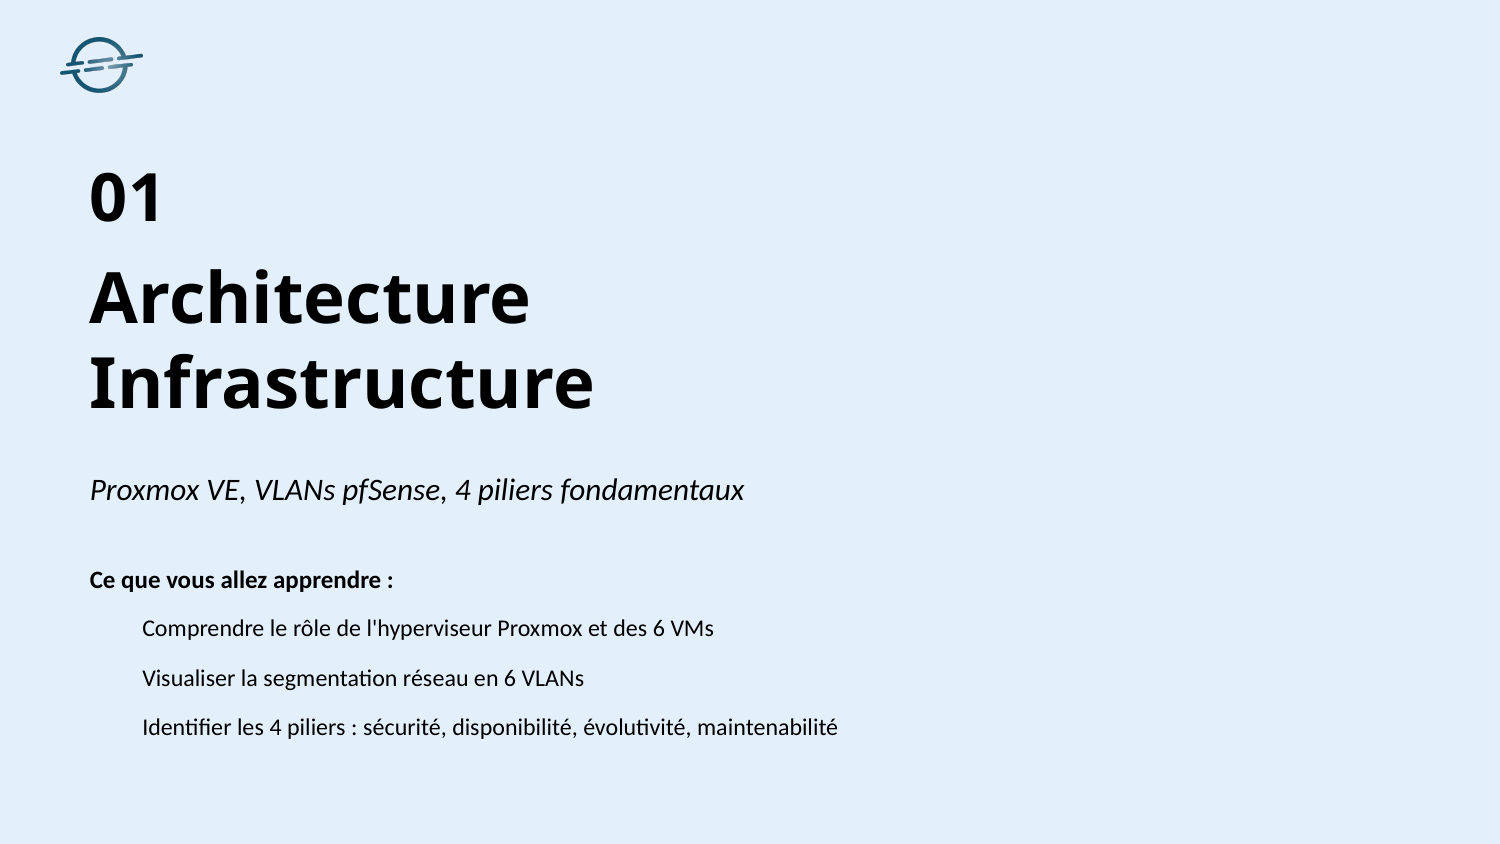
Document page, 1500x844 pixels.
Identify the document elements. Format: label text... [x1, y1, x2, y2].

text_box Proxmox VE, VLANs pfSense, 4 piliers fondamentaux [74, 449, 1275, 525]
text_box Ce que vous allez apprendre : [74, 555, 975, 603]
picture [60, 37, 143, 93]
text_box Identifier les 4 piliers : sécurité, disponibilité, évolutivité, maintenabilité [127, 703, 1328, 749]
text_box Architecture Infrastructure [74, 239, 975, 435]
text_box Visualiser la segmentation réseau en 6 VLANs [127, 653, 1328, 699]
text_box Comprendre le rôle de l'hyperviseur Proxmox et des 6 VMs [127, 604, 1328, 650]
text_box 01 [74, 149, 195, 239]
